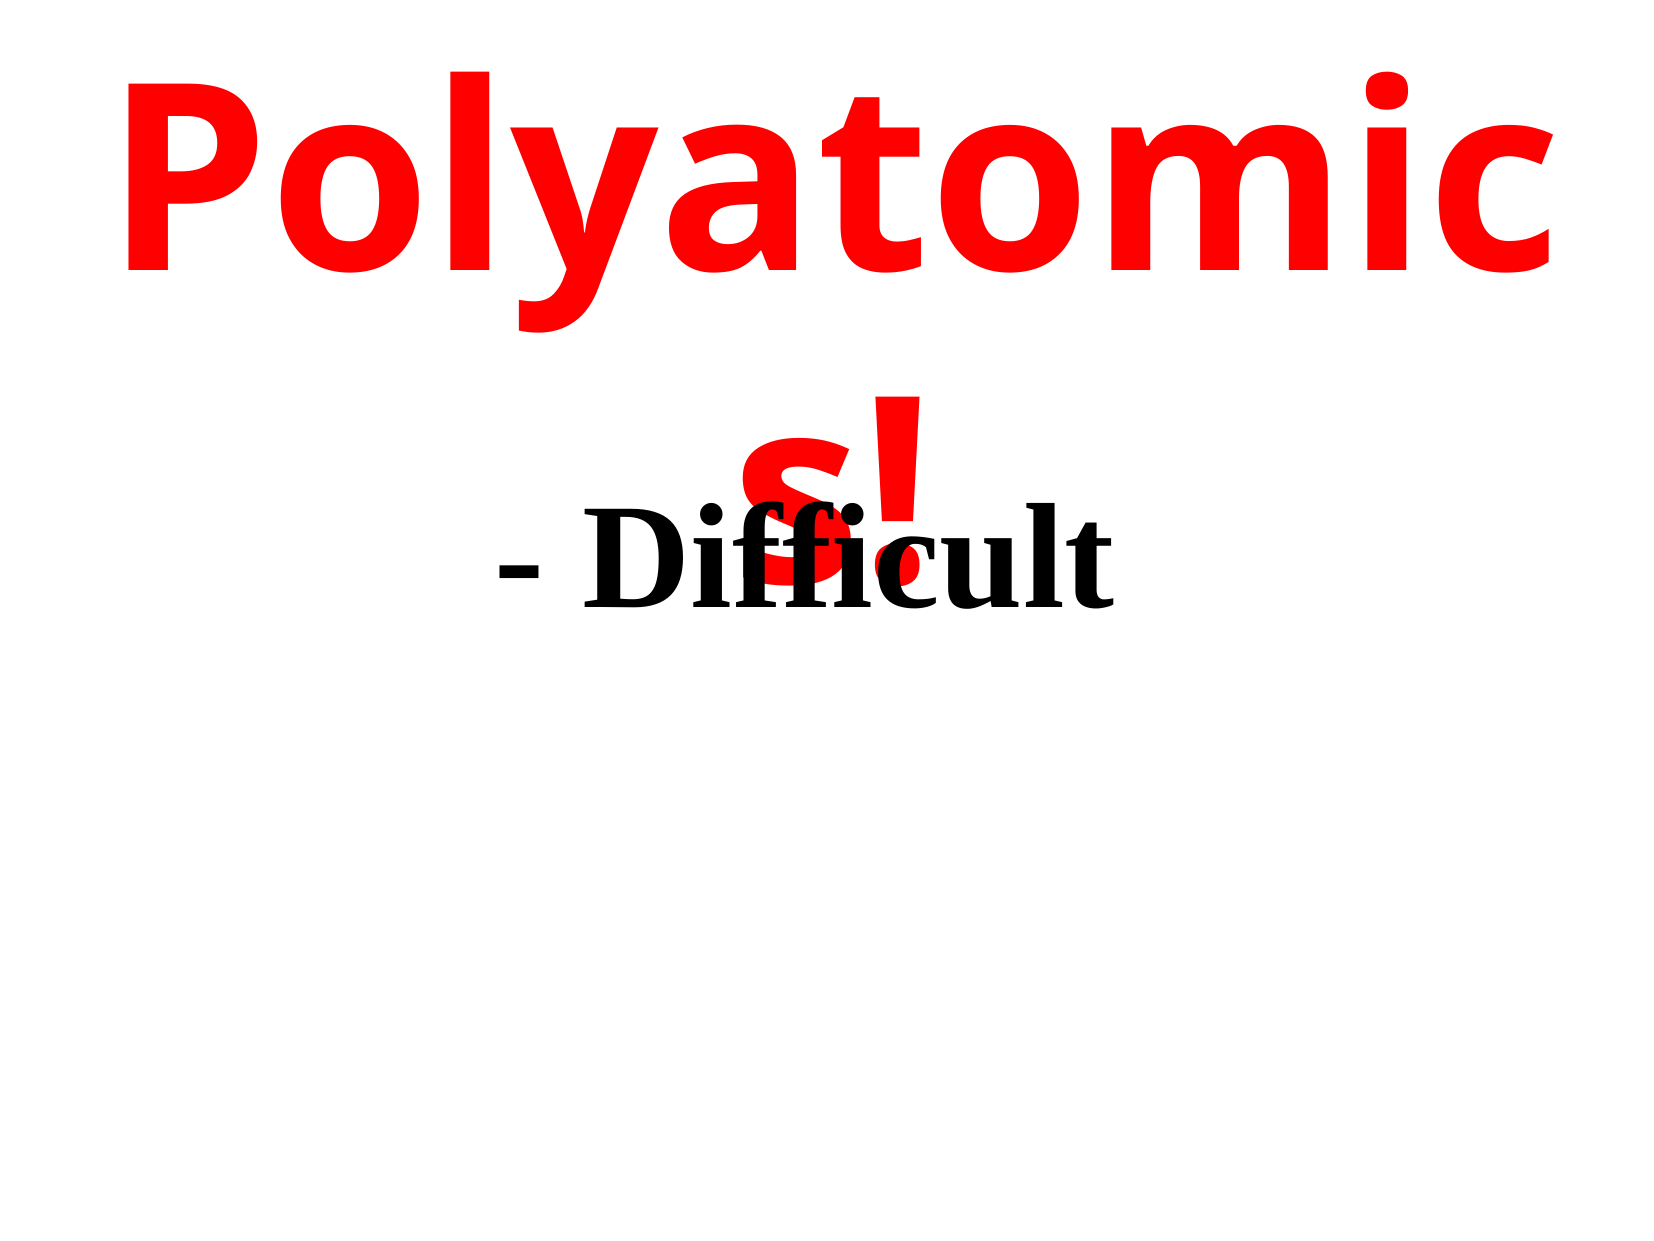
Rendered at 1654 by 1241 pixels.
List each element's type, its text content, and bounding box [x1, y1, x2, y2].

text_box Polyatomics! [32, 1, 1635, 643]
text_box - Difficult [480, 449, 1654, 1005]
